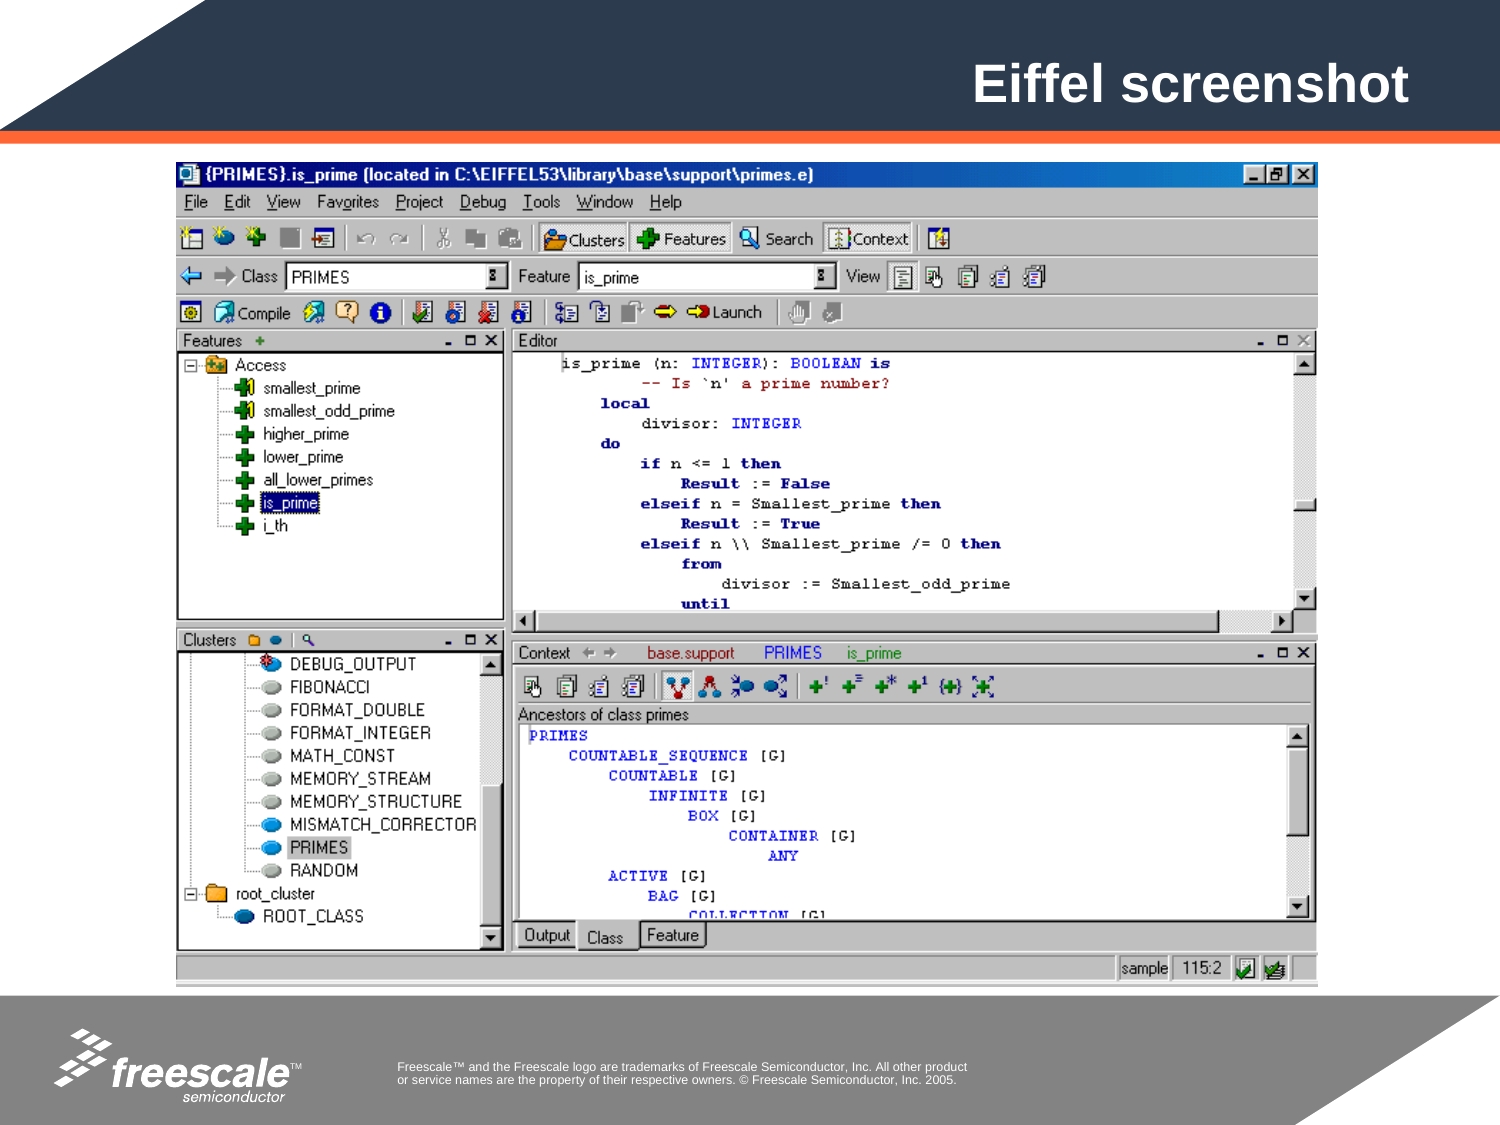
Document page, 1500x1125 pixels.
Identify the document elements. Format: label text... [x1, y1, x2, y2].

title Eiffel screenshot [75, 27, 1426, 146]
picture [176, 162, 1318, 987]
